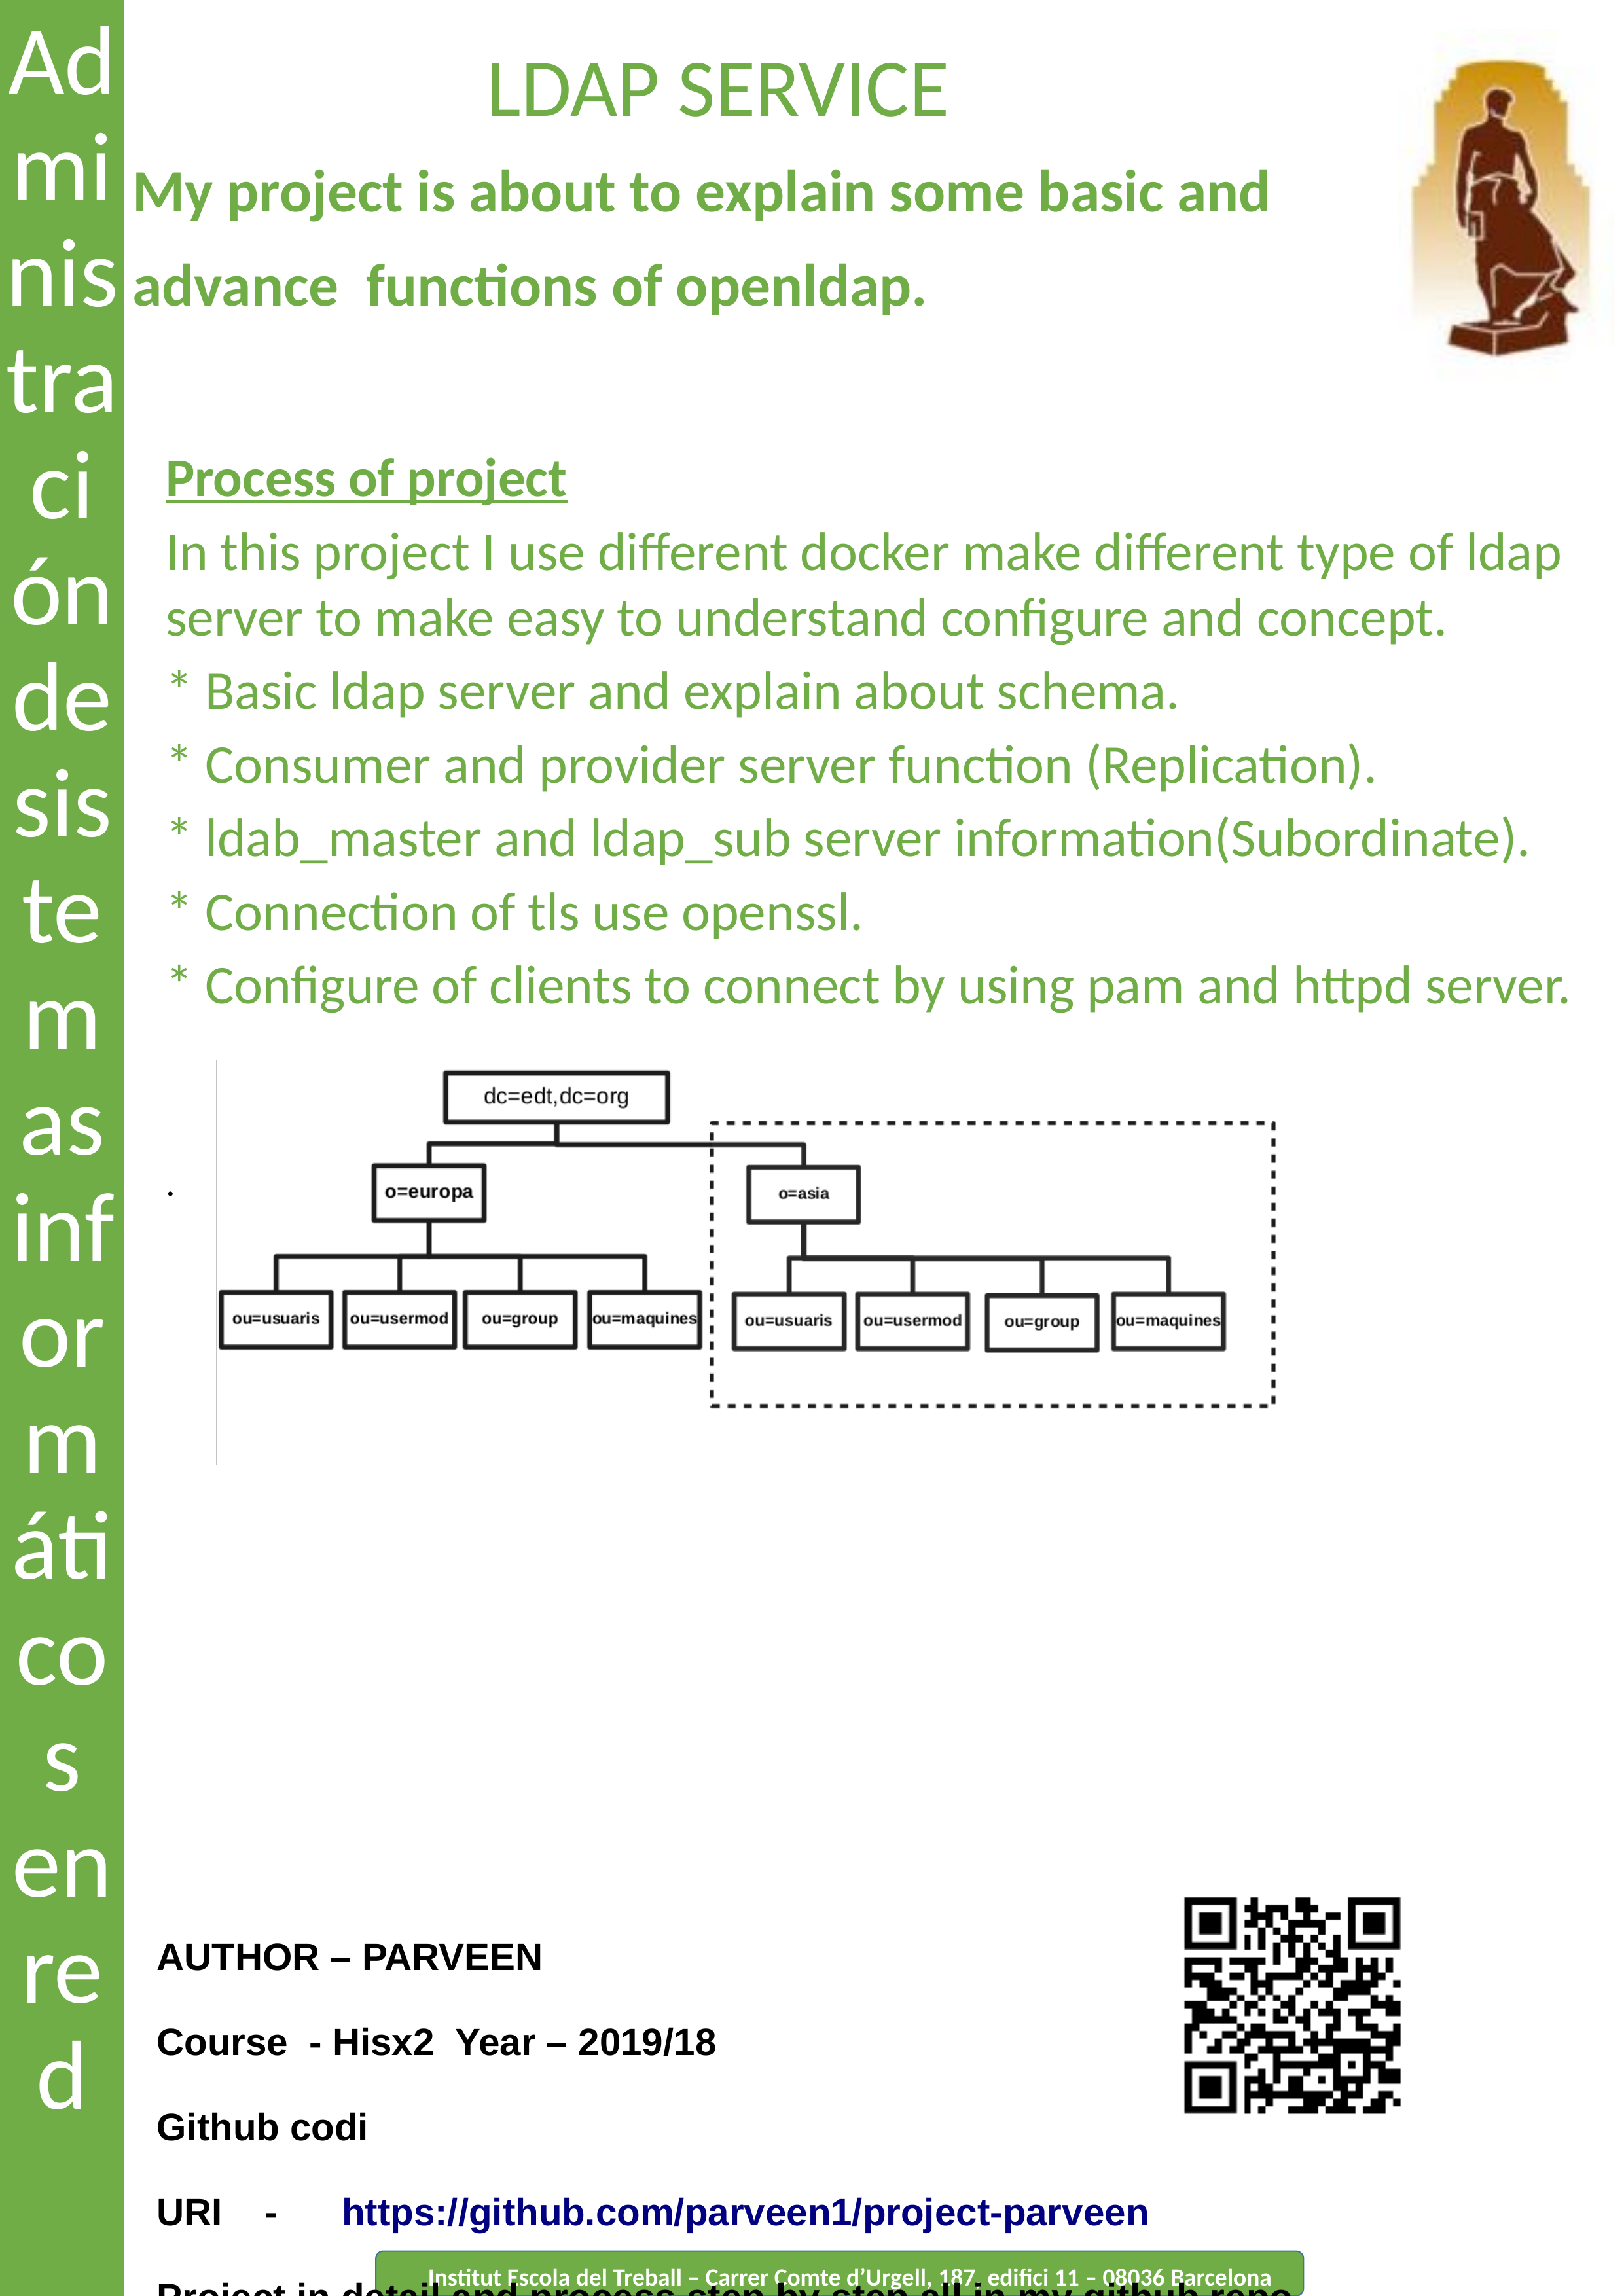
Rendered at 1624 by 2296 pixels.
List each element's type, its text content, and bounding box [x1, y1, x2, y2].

picture [1168, 1884, 1415, 2129]
text_box Administración de sistemas informáticos en red [0, 0, 124, 2296]
subtitle LDAP SERVICE [125, 29, 1343, 94]
picture [216, 1060, 1287, 1465]
text_box Process of project In this project I use different docker make different type of ldap server to make easy to understand configure and concept. * Basic ldap server and explain about schema. * Consumer and provider server function (Replication). * ldab_master and ldap_sub server information(Subordinate). * Connection of tls use openssl. * Configure of clients to connect by using pam and httpd server. . [156, 437, 1600, 1041]
text_box Institut Escola del Treball – Carrer Comte d’Urgell, 187, edifici 11 – 08036 Barcelona [418, 2256, 1288, 2296]
text_box [376, 2251, 1304, 2296]
text_box AUTHOR – PARVEEN Course - Hisx2 Year – 2019/18 Github codi URI - https://github.com/parveen1/project-parveen Project in detail and process step by step all in my github repo. [147, 1590, 1591, 2210]
picture [1398, 29, 1614, 380]
text_box My project is about to explain some basic and advance functions of openldap. [122, 147, 1398, 348]
